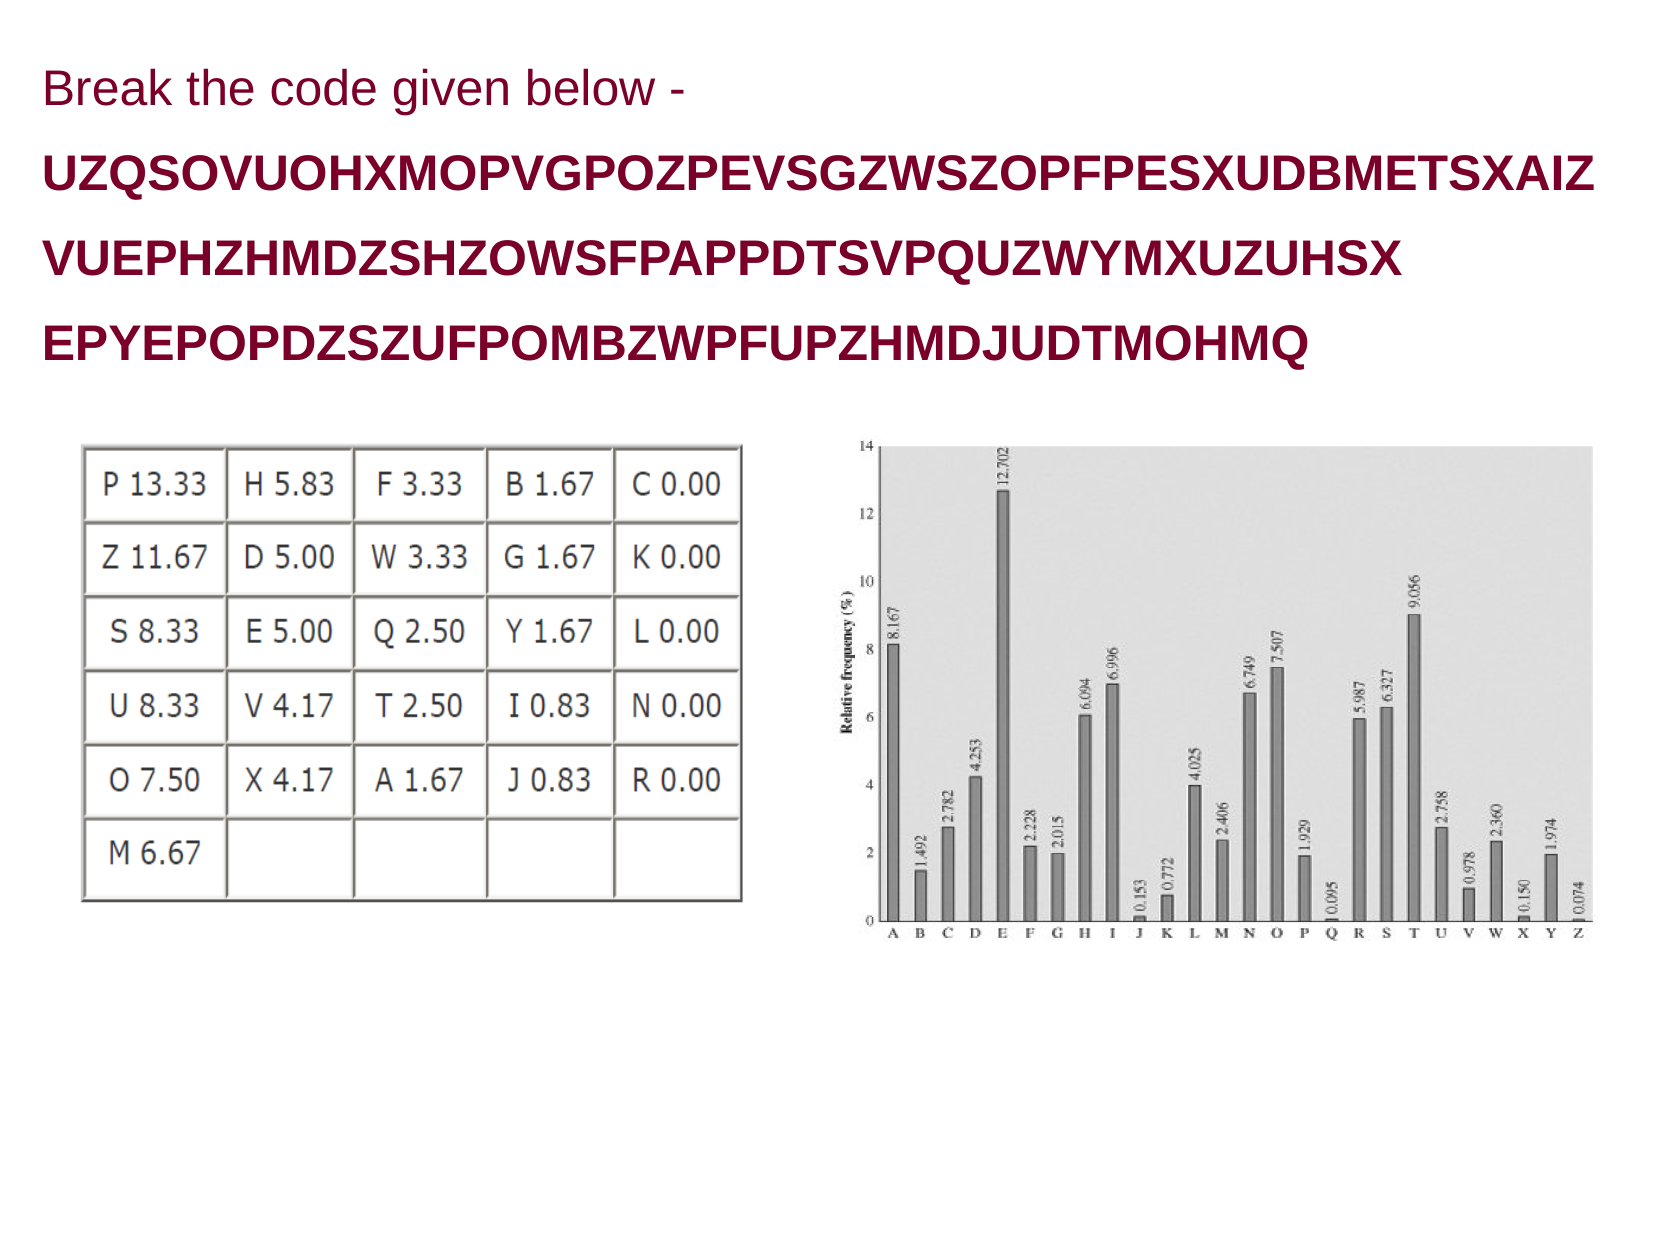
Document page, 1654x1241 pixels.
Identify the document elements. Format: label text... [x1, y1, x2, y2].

picture [825, 428, 1629, 961]
picture [75, 434, 751, 916]
list Break the code given below - UZQSOVUOHXMOPVGPOZPEVSGZWSZOPFPESXUDBMETSXAIZ VUEPHZHMDZSHZOWSFPAPPDTSVPQUZWYMXUZUHSX EPYEPOPDZSZUFPOMBZWPFUPZHMDJUDTMOHMQ [41, 60, 1621, 1201]
